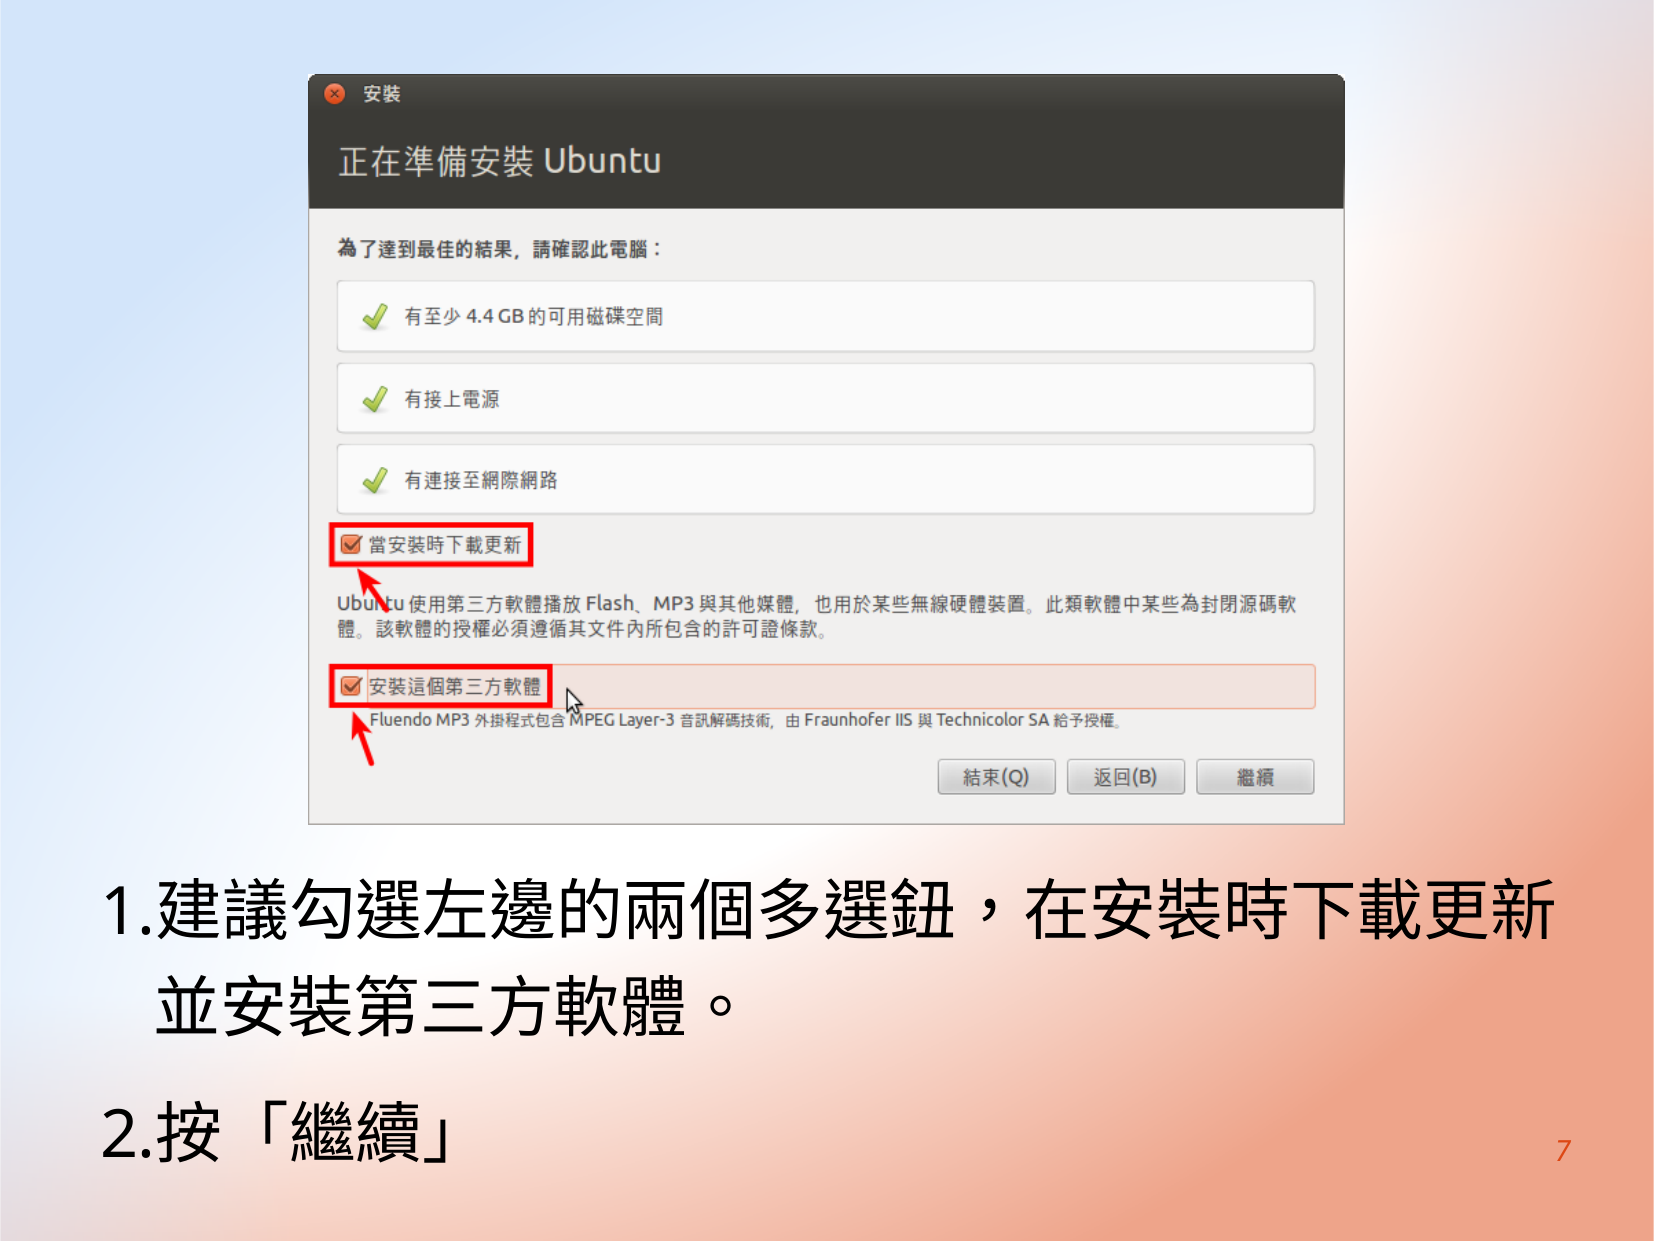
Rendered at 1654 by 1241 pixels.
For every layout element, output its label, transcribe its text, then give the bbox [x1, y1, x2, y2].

picture [0, 0, 1654, 1241]
list 建議勾選左邊的兩個多選鈕，在安裝時下載更新並安裝第三方軟體。 按「繼續」 [82, 857, 1571, 1201]
